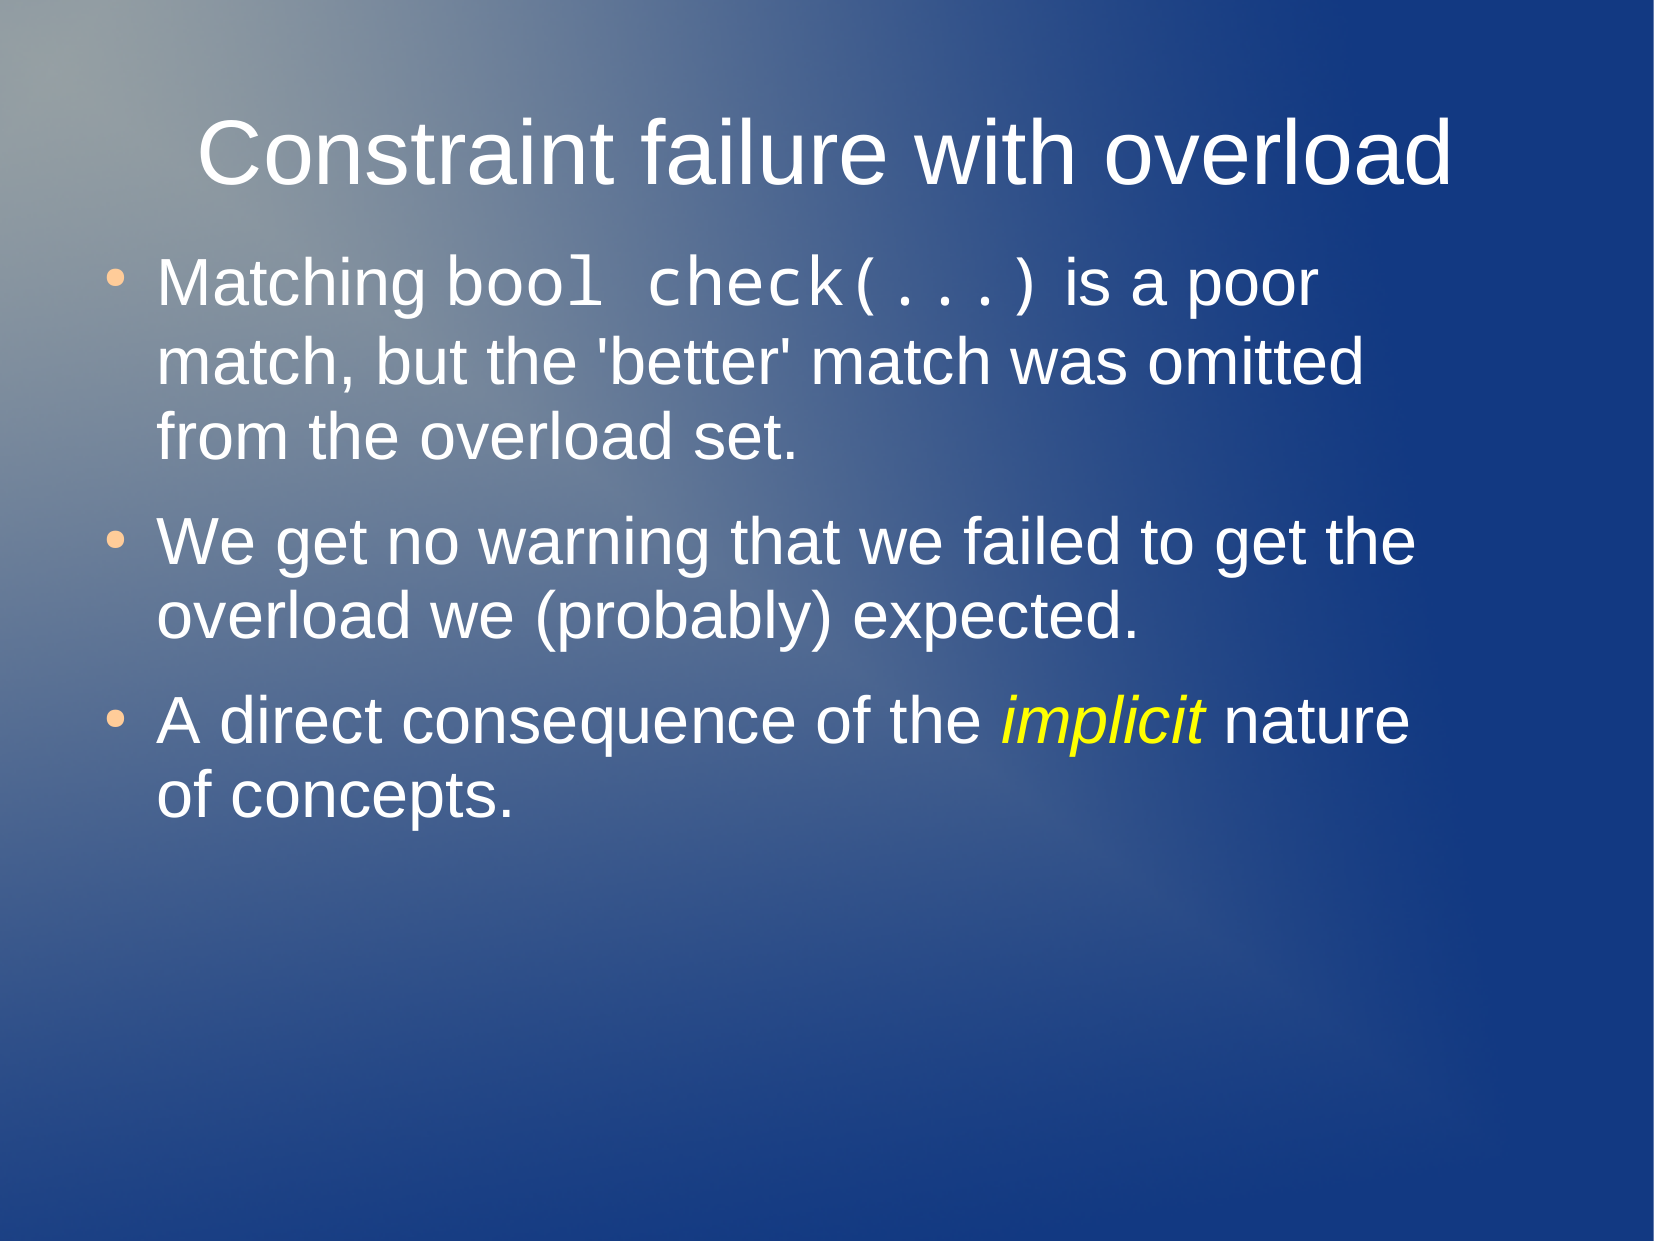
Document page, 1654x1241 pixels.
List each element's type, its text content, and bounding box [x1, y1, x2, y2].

picture [0, 0, 1654, 1241]
title Constraint failure with overload [82, 49, 1571, 257]
list Matching bool check(...) is a poor match, but the 'better' match was omitted from the overload set. We get no warning that we failed to get the overload we (probably) expected. A direct consequence of the implicit nature of concepts. [85, 233, 1467, 1149]
